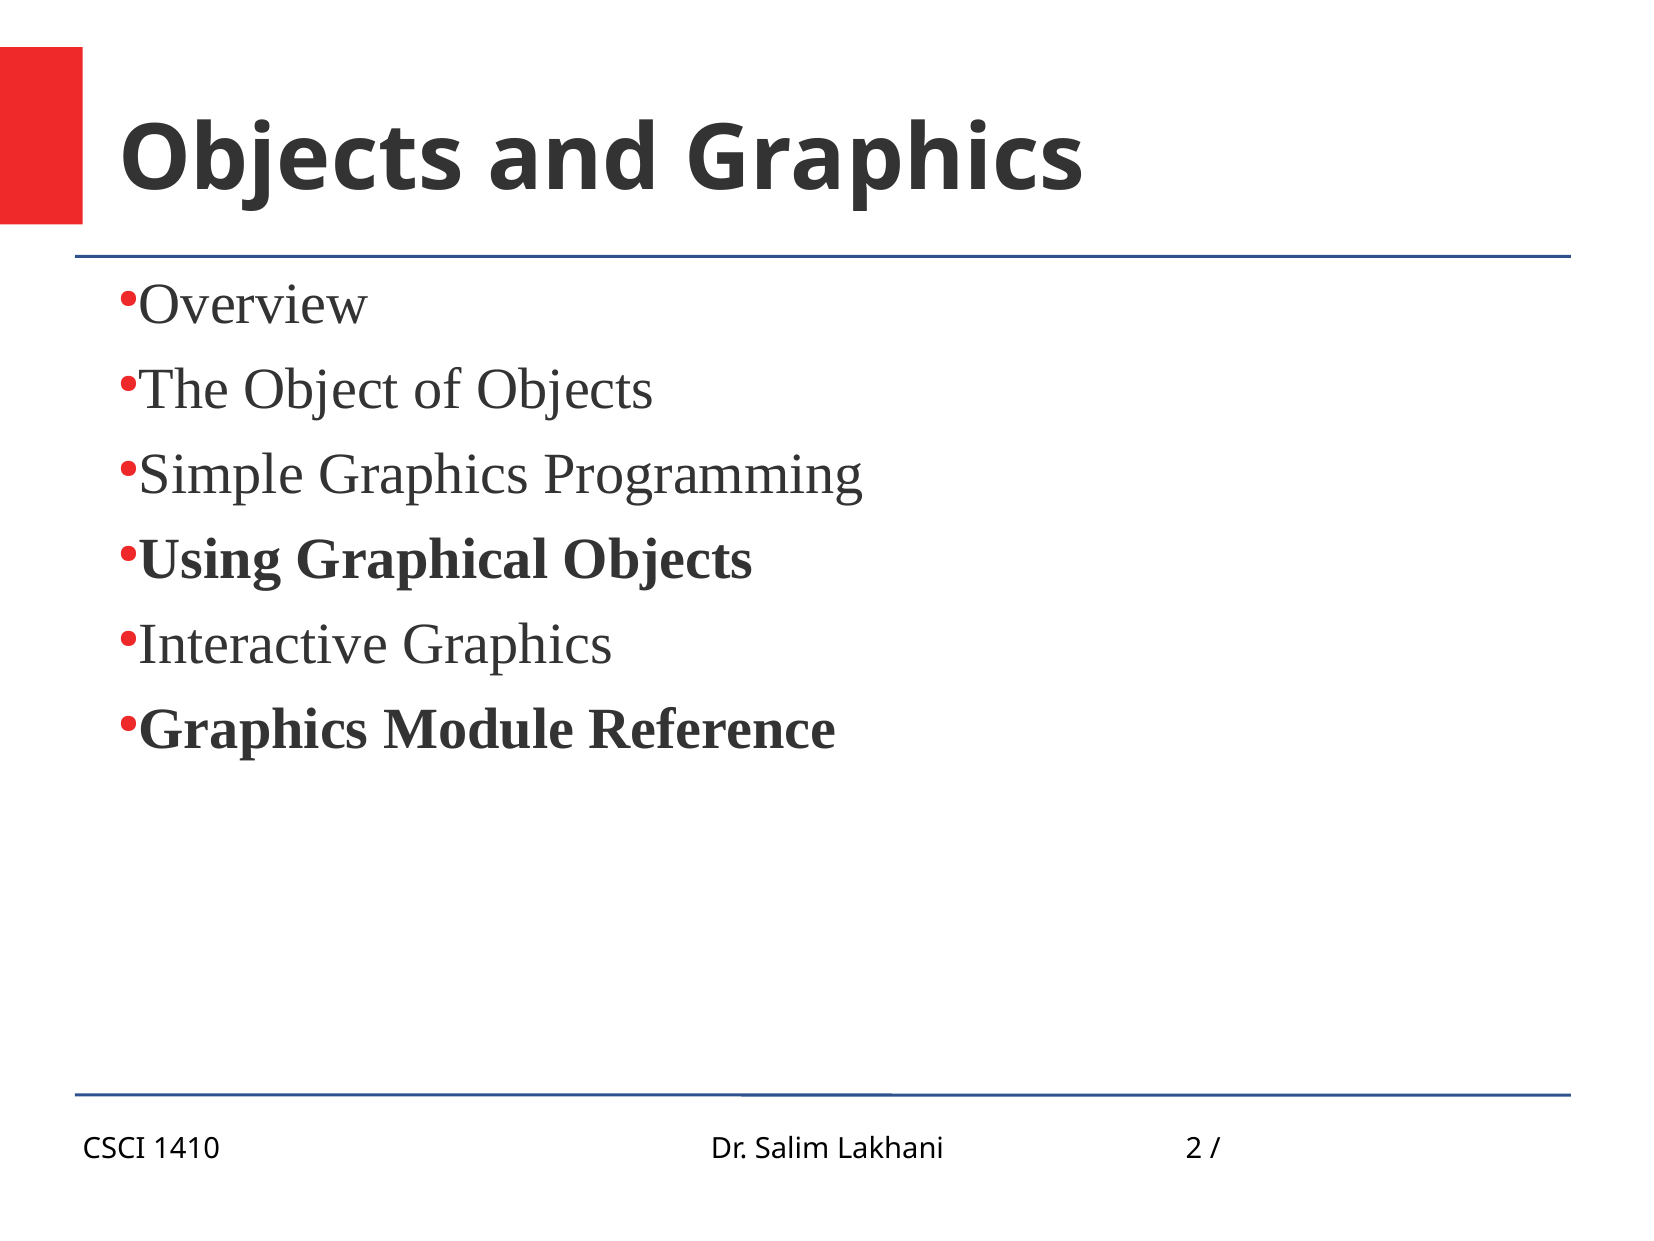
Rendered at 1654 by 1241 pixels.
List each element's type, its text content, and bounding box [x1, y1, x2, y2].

text_box / [1185, 1129, 1571, 1216]
title Objects and Graphics [118, 49, 1571, 257]
list Overview The Object of Objects Simple Graphics Programming Using Graphical Objects Interactive Graphics Graphics Module Reference [118, 265, 1536, 1081]
text_box CSCI 1410 [82, 1129, 468, 1216]
text_box Dr. Salim Lakhani [565, 1129, 1090, 1216]
